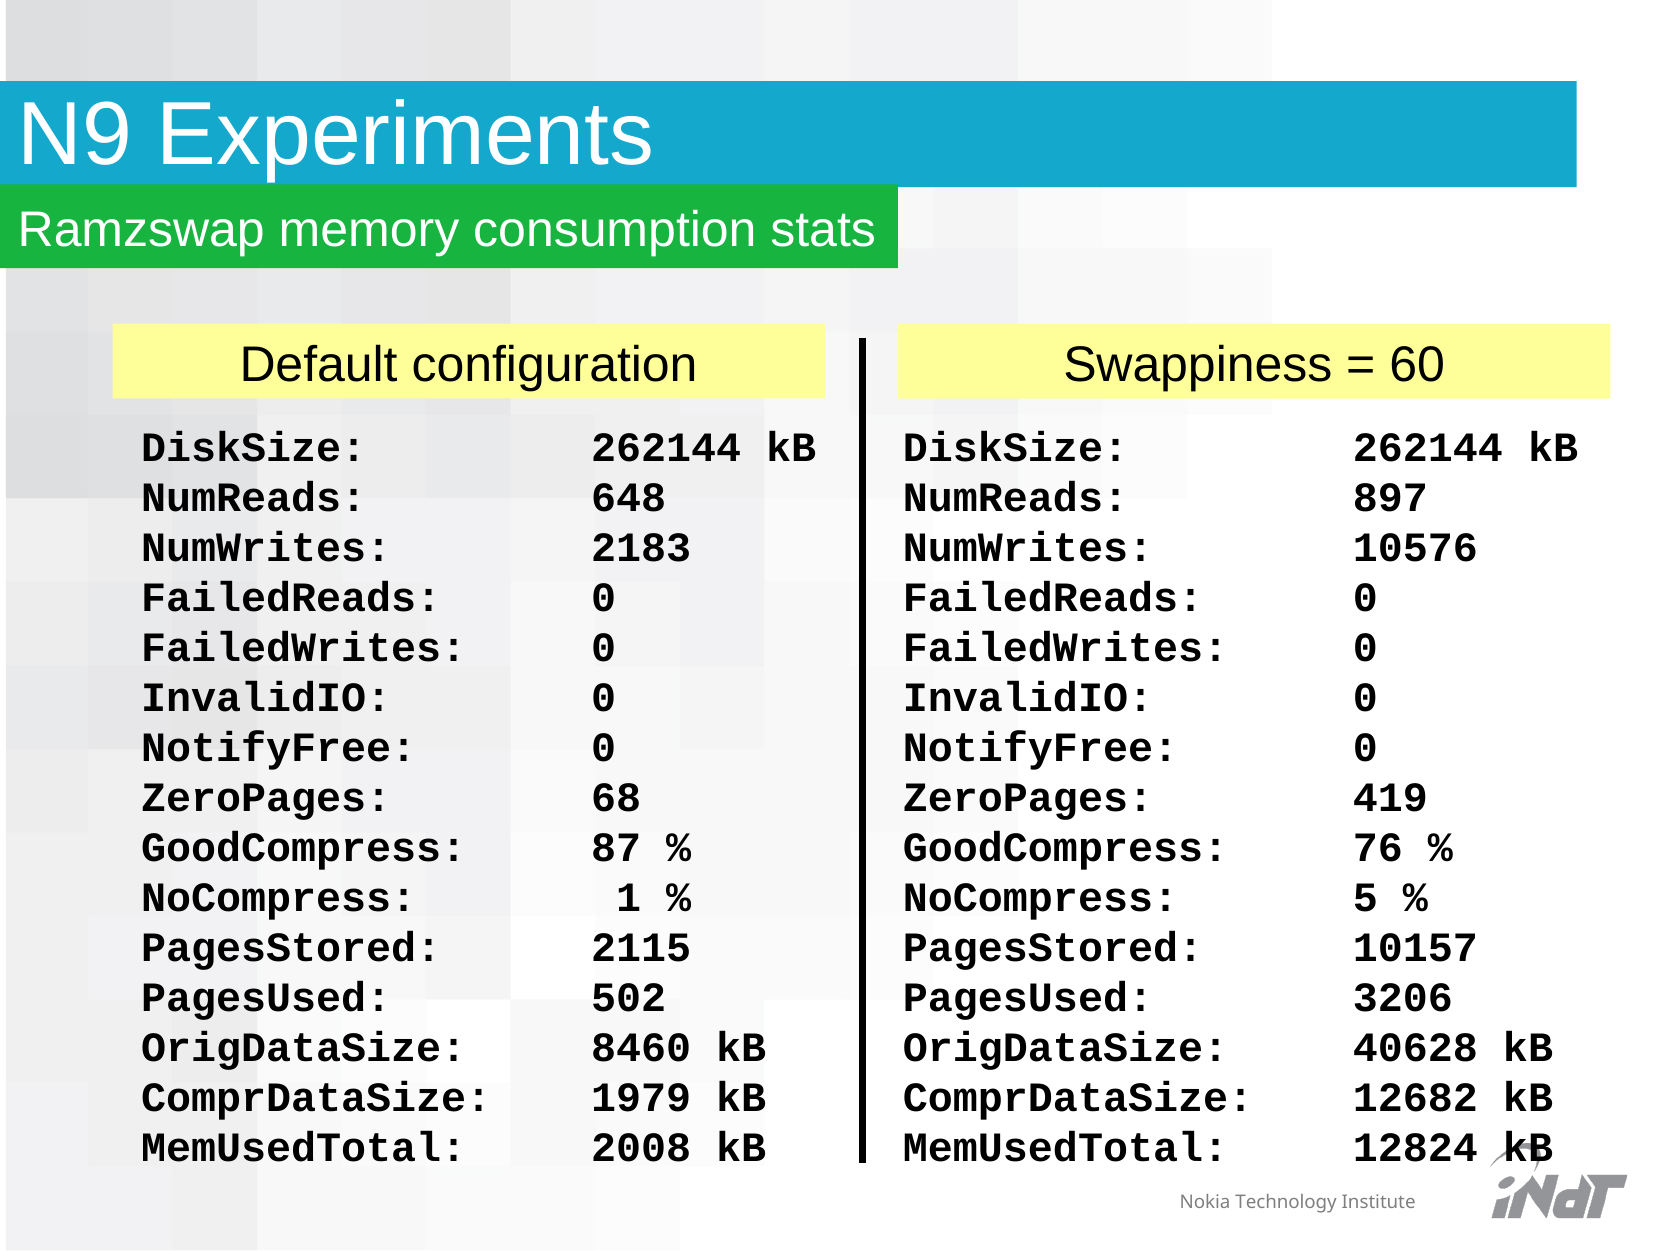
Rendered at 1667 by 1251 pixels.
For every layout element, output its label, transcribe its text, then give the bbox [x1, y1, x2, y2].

picture [5, 0, 1667, 1251]
text_box DiskSize: 262144 kB NumReads: 648 NumWrites: 2183 FailedReads: 0 FailedWrites: 0 InvalidIO: 0 NotifyFree: 0 ZeroPages: 68 GoodCompress: 87 % NoCompress: 1 % PagesStored: 2115 PagesUsed: 502 OrigDataSize: 8460 kB ComprDataSize: 1979 kB MemUsedTotal: 2008 kB [126, 412, 839, 1178]
text_box Ramzswap memory consumption stats [0, 184, 898, 269]
text_box Swappiness = 60 [897, 323, 1611, 399]
text_box Default configuration [112, 323, 826, 399]
title N9 Experiments [0, 81, 1577, 188]
text_box DiskSize: 262144 kB NumReads: 897 NumWrites: 10576 FailedReads: 0 FailedWrites: 0 InvalidIO: 0 NotifyFree: 0 ZeroPages: 419 GoodCompress: 76 % NoCompress: 5 % PagesStored: 10157 PagesUsed: 3206 OrigDataSize: 40628 kB ComprDataSize: 12682 kB MemUsedTotal: 12824 kB [888, 412, 1601, 1228]
